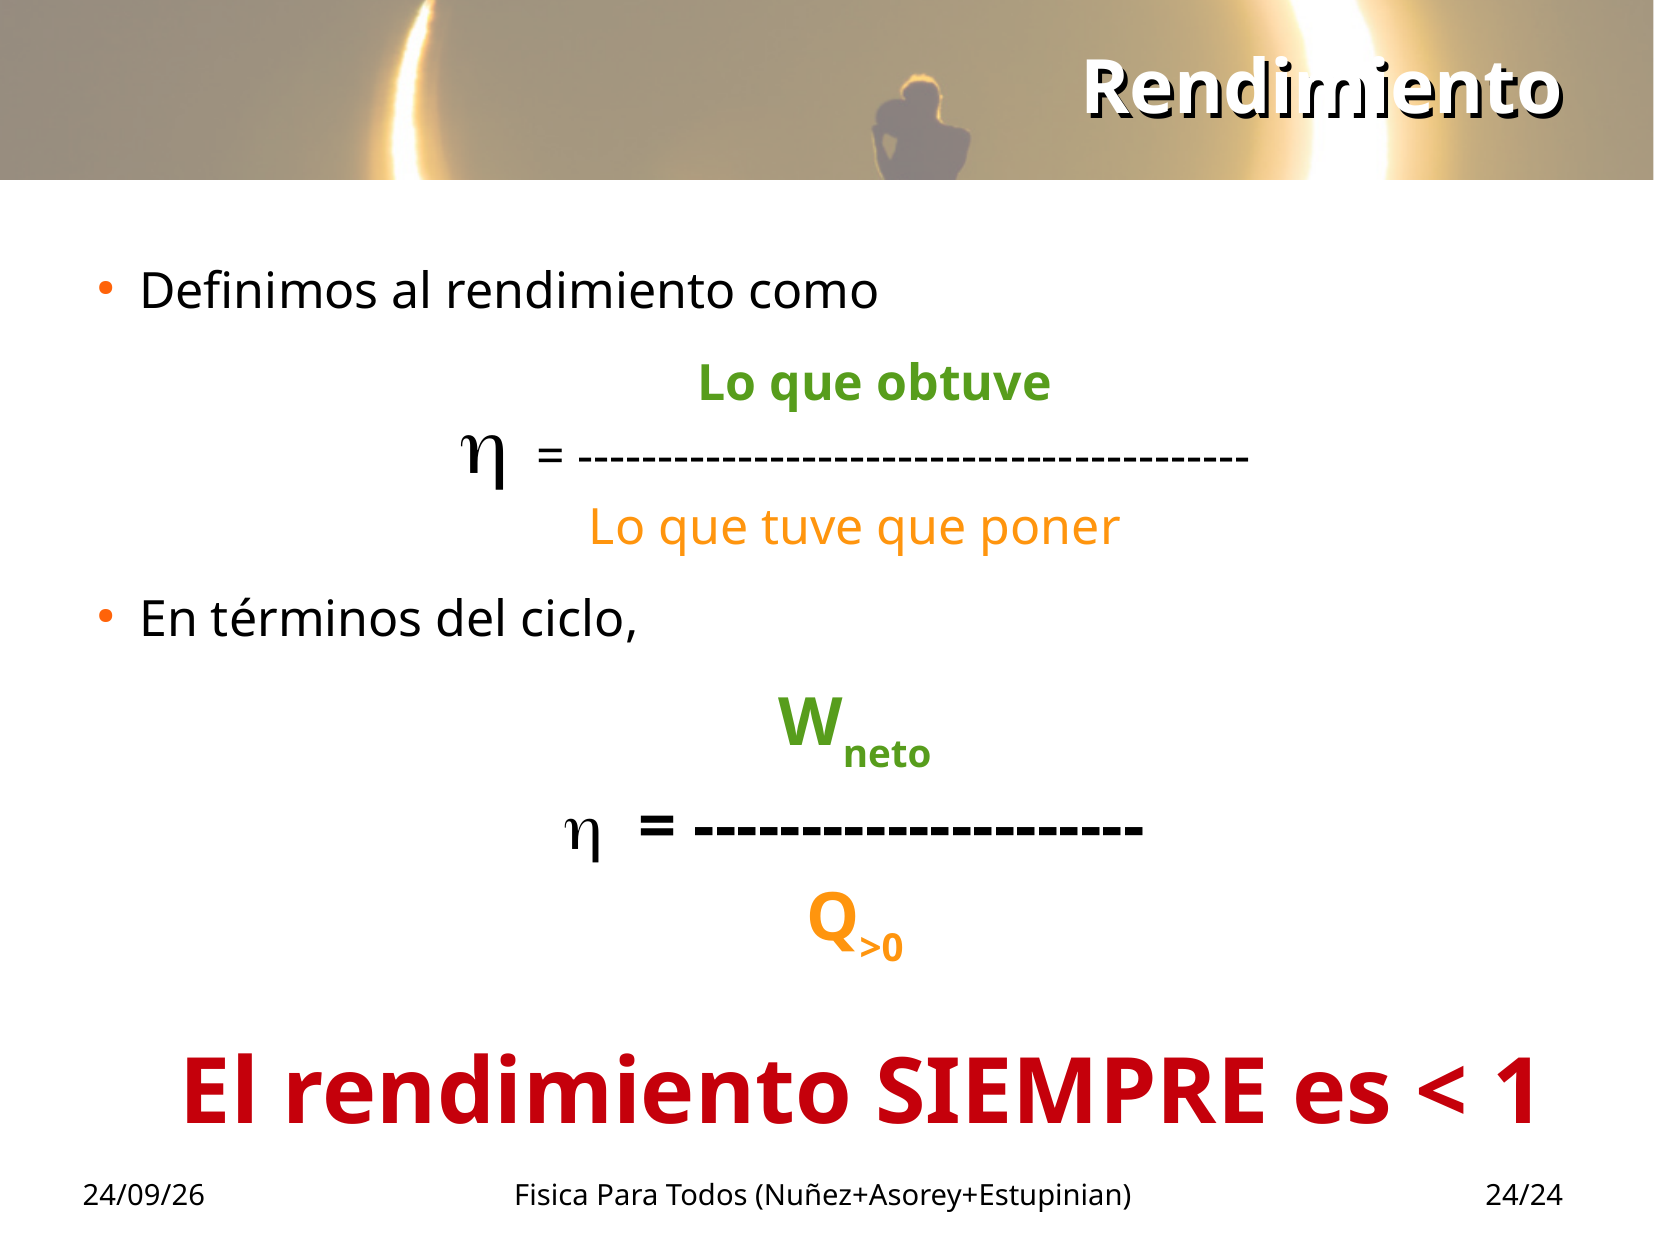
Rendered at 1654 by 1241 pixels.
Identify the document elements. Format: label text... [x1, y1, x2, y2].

list Definimos al rendimiento como Lo que obtuve h = ------------------------------------------ Lo que tuve que poner En términos del ciclo, Wneto h = --------------------- Q>0 [82, 255, 1571, 975]
picture [0, 0, 1654, 180]
text_box El rendimiento SIEMPRE es < 1 [165, 1018, 1528, 1141]
title Rendimiento [75, 19, 1564, 151]
